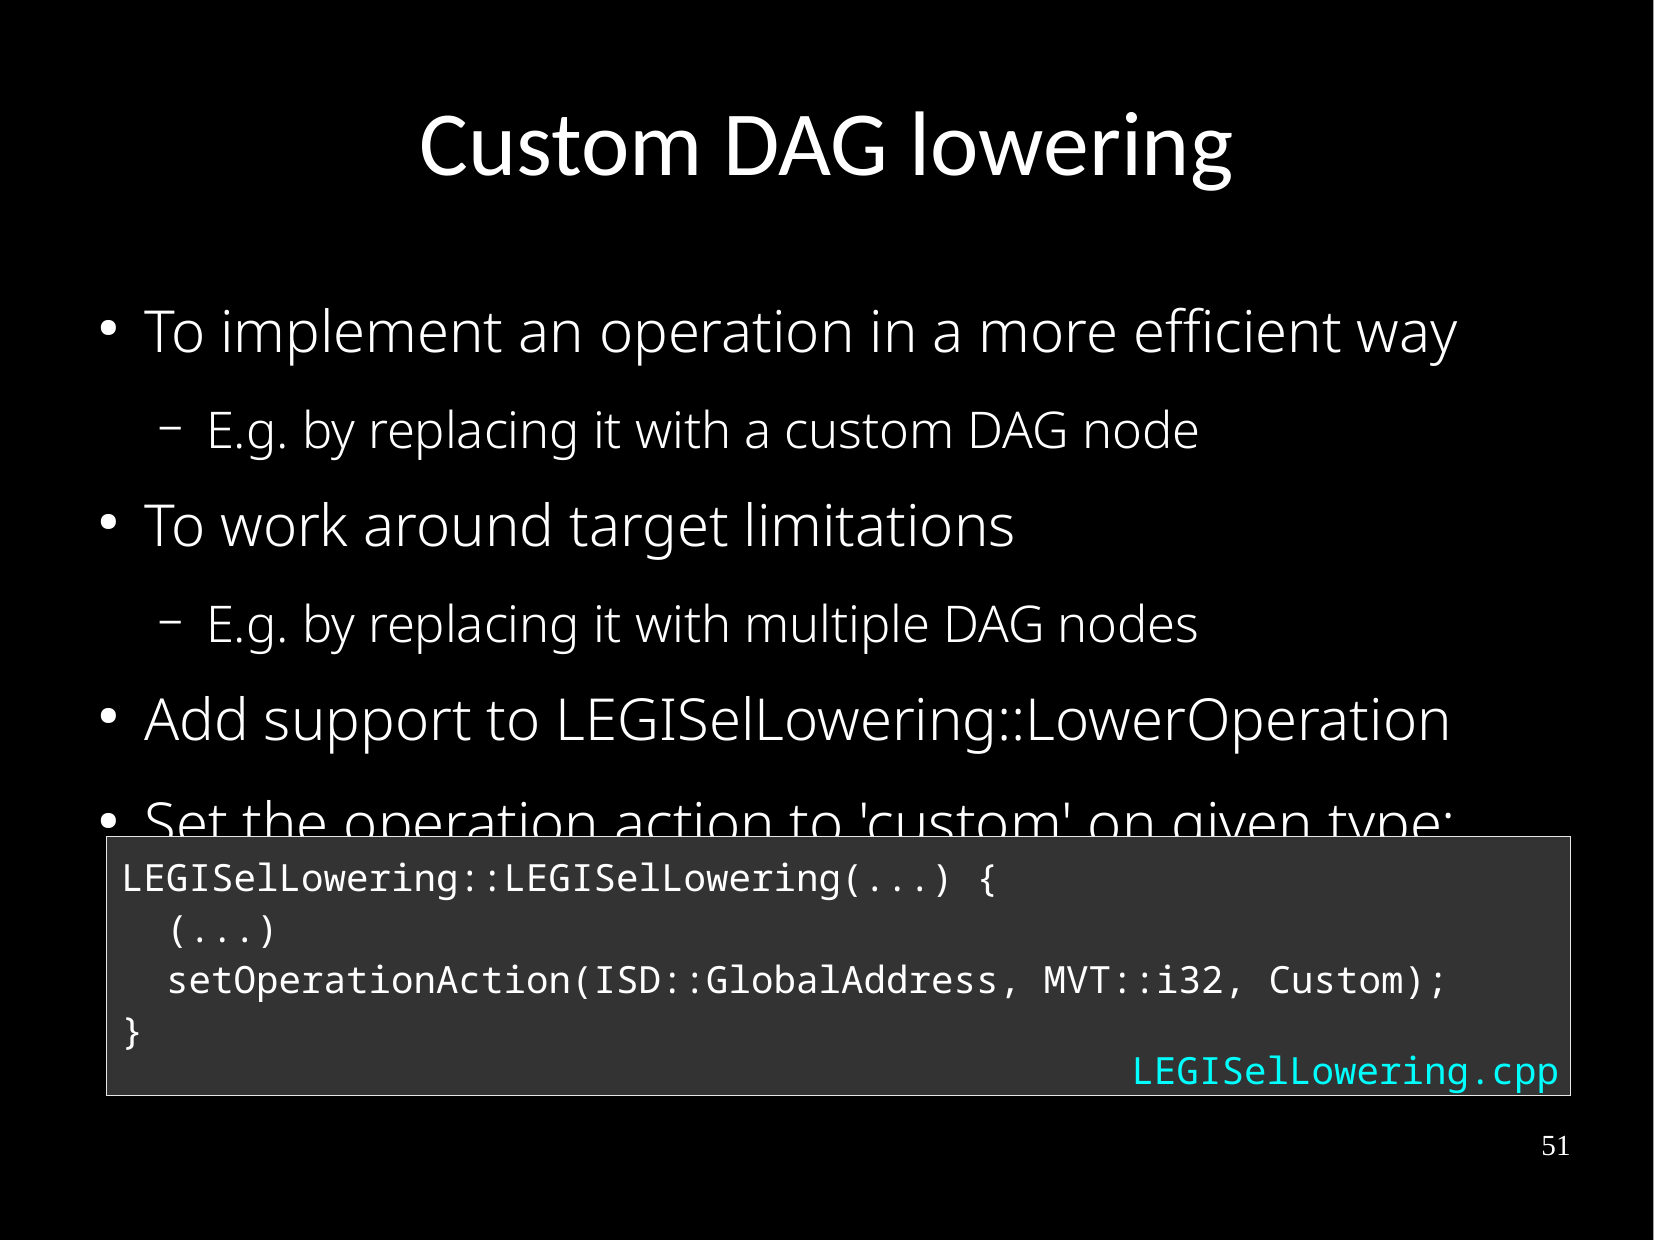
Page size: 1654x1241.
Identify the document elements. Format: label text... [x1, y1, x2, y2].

text_box LEGISelLowering::LEGISelLowering(...) { (...) setOperationAction(ISD::GlobalAddress, MVT::i32, Custom); } [106, 836, 1571, 1096]
list To implement an operation in a more efficient way E.g. by replacing it with a custom DAG node To work around target limitations E.g. by replacing it with multiple DAG nodes Add support to LEGISelLowering::LowerOperation Set the operation action to 'custom' on given type: [82, 290, 1571, 1010]
title Custom DAG lowering [82, 49, 1571, 257]
text_box LEGISelLowering.cpp [1003, 1044, 1571, 1114]
